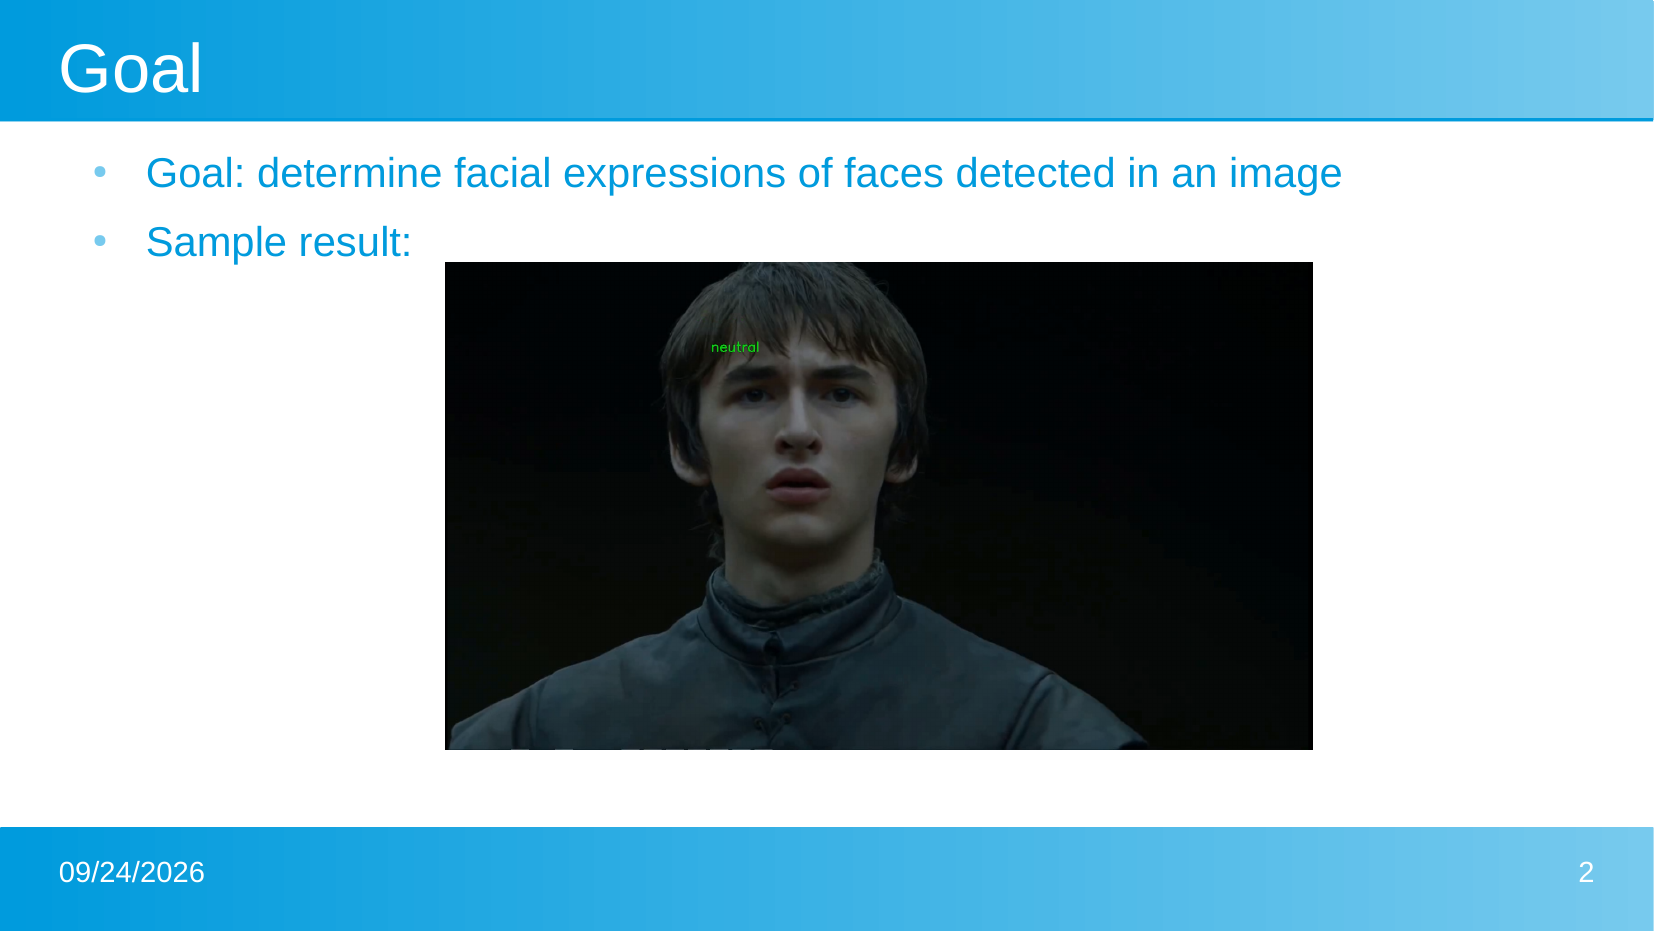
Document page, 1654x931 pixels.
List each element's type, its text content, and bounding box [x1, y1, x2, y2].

list Goal: determine facial expressions of faces detected in an image Sample result: [75, 150, 1611, 741]
title Goal [59, 29, 1595, 108]
picture [445, 262, 1313, 751]
